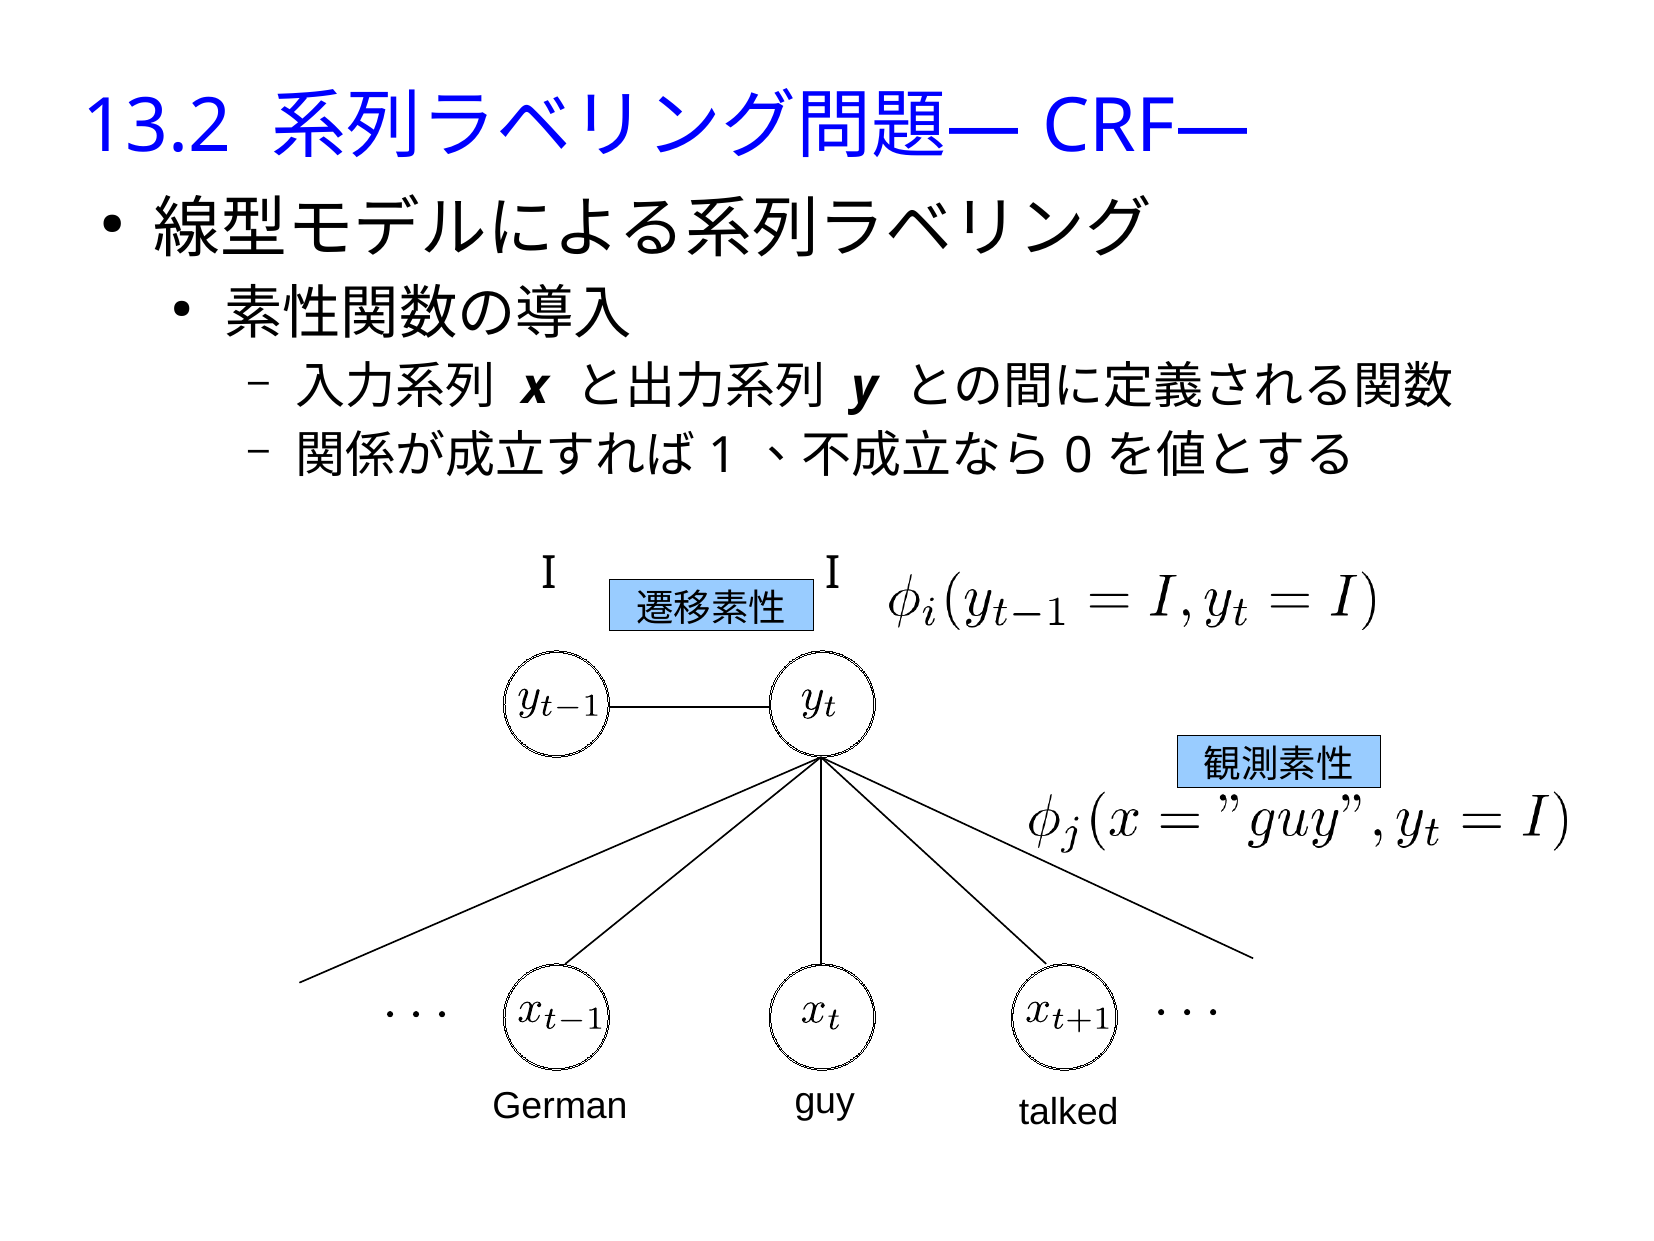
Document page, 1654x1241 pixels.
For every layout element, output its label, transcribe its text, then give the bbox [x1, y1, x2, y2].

text_box [503, 650, 610, 758]
picture [1029, 791, 1567, 853]
text_box I [809, 532, 865, 603]
text_box guy [779, 1072, 870, 1130]
title 13.2 系列ラベリング問題―CRF― [82, 53, 1571, 180]
text_box [382, 1011, 451, 1018]
list 線型モデルによる系列ラベリング 素性関数の導入 入力系列 x と出力系列 y との間に定義される関数 関係が成立すれば1、不成立なら0を値とする [82, 180, 1571, 518]
text_box talked [1003, 1082, 1134, 1140]
picture [889, 571, 1375, 630]
text_box [1011, 963, 1118, 1071]
text_box [769, 650, 876, 758]
text_box [1153, 1009, 1222, 1016]
text_box 遷移素性 [609, 579, 814, 631]
text_box [503, 963, 610, 1071]
text_box [769, 963, 876, 1071]
text_box German [477, 1076, 643, 1134]
text_box 観測素性 [1177, 735, 1381, 788]
text_box I [526, 532, 582, 603]
